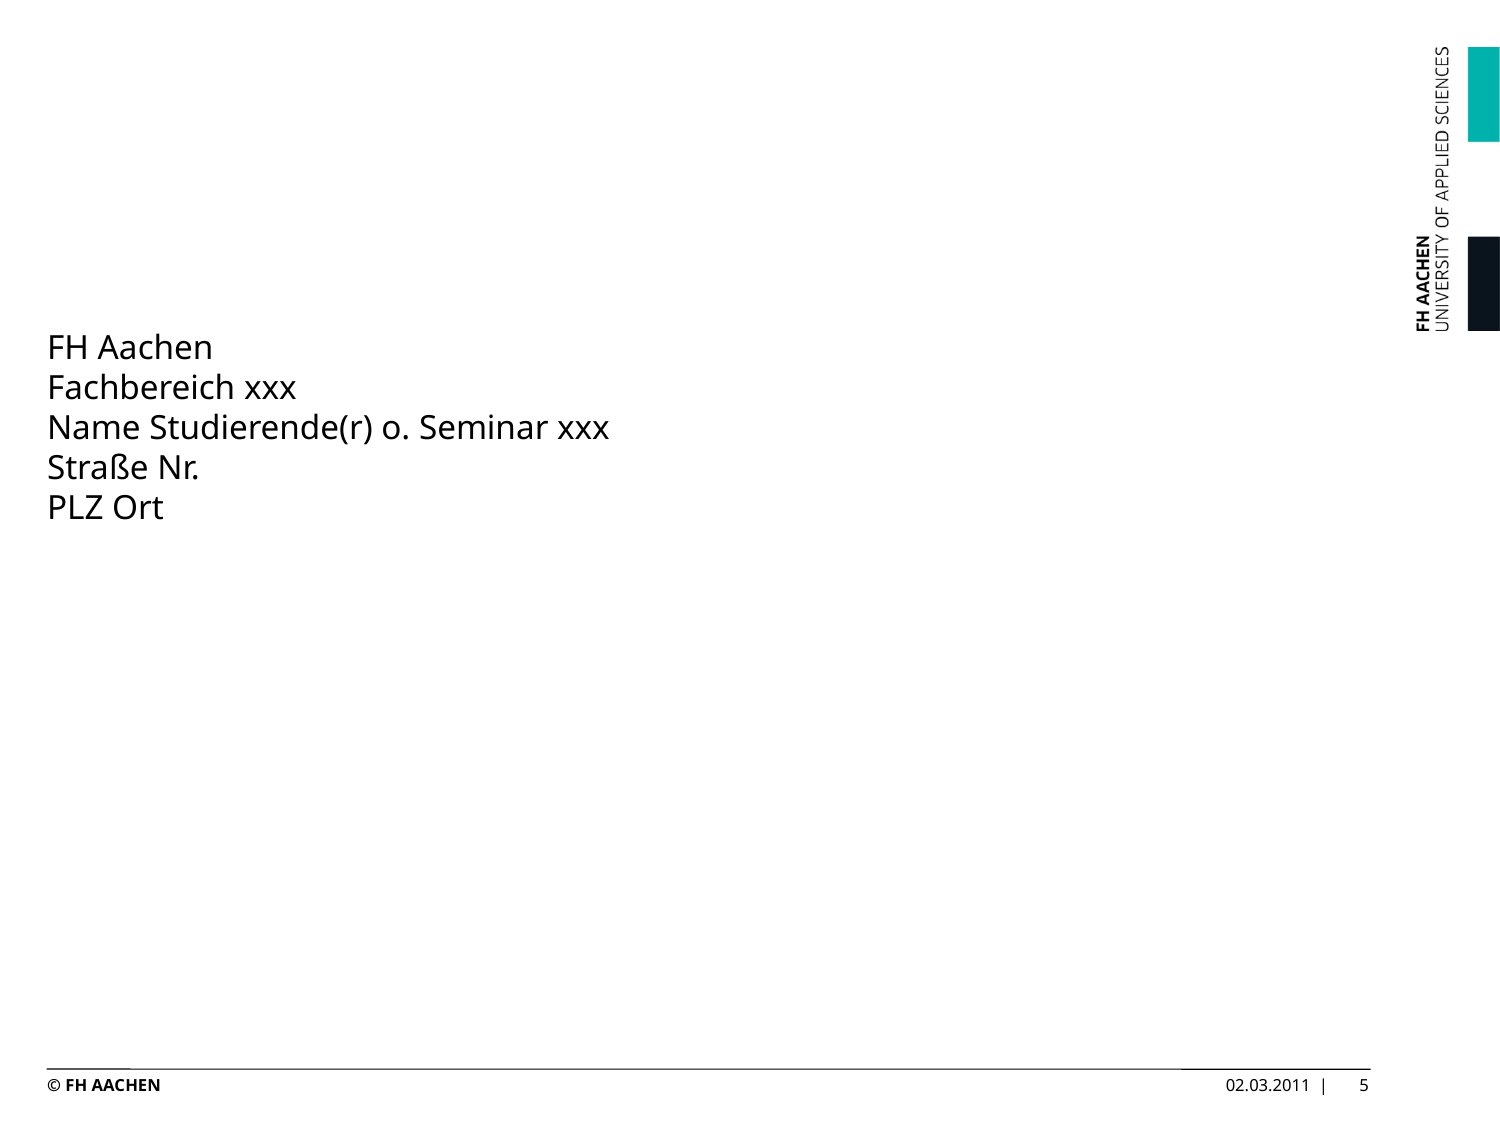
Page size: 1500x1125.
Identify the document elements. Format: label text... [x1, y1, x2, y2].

picture [1404, 47, 1500, 331]
title FH Aachen Fachbereich xxx Name Studierende(r) o. Seminar xxx Straße Nr. PLZ Ort [47, 326, 1371, 745]
text_box 02.03.2011 | [1198, 1074, 1319, 1095]
text_box © FH AACHEN [47, 1074, 988, 1095]
text_box <number> [1319, 1074, 1369, 1095]
